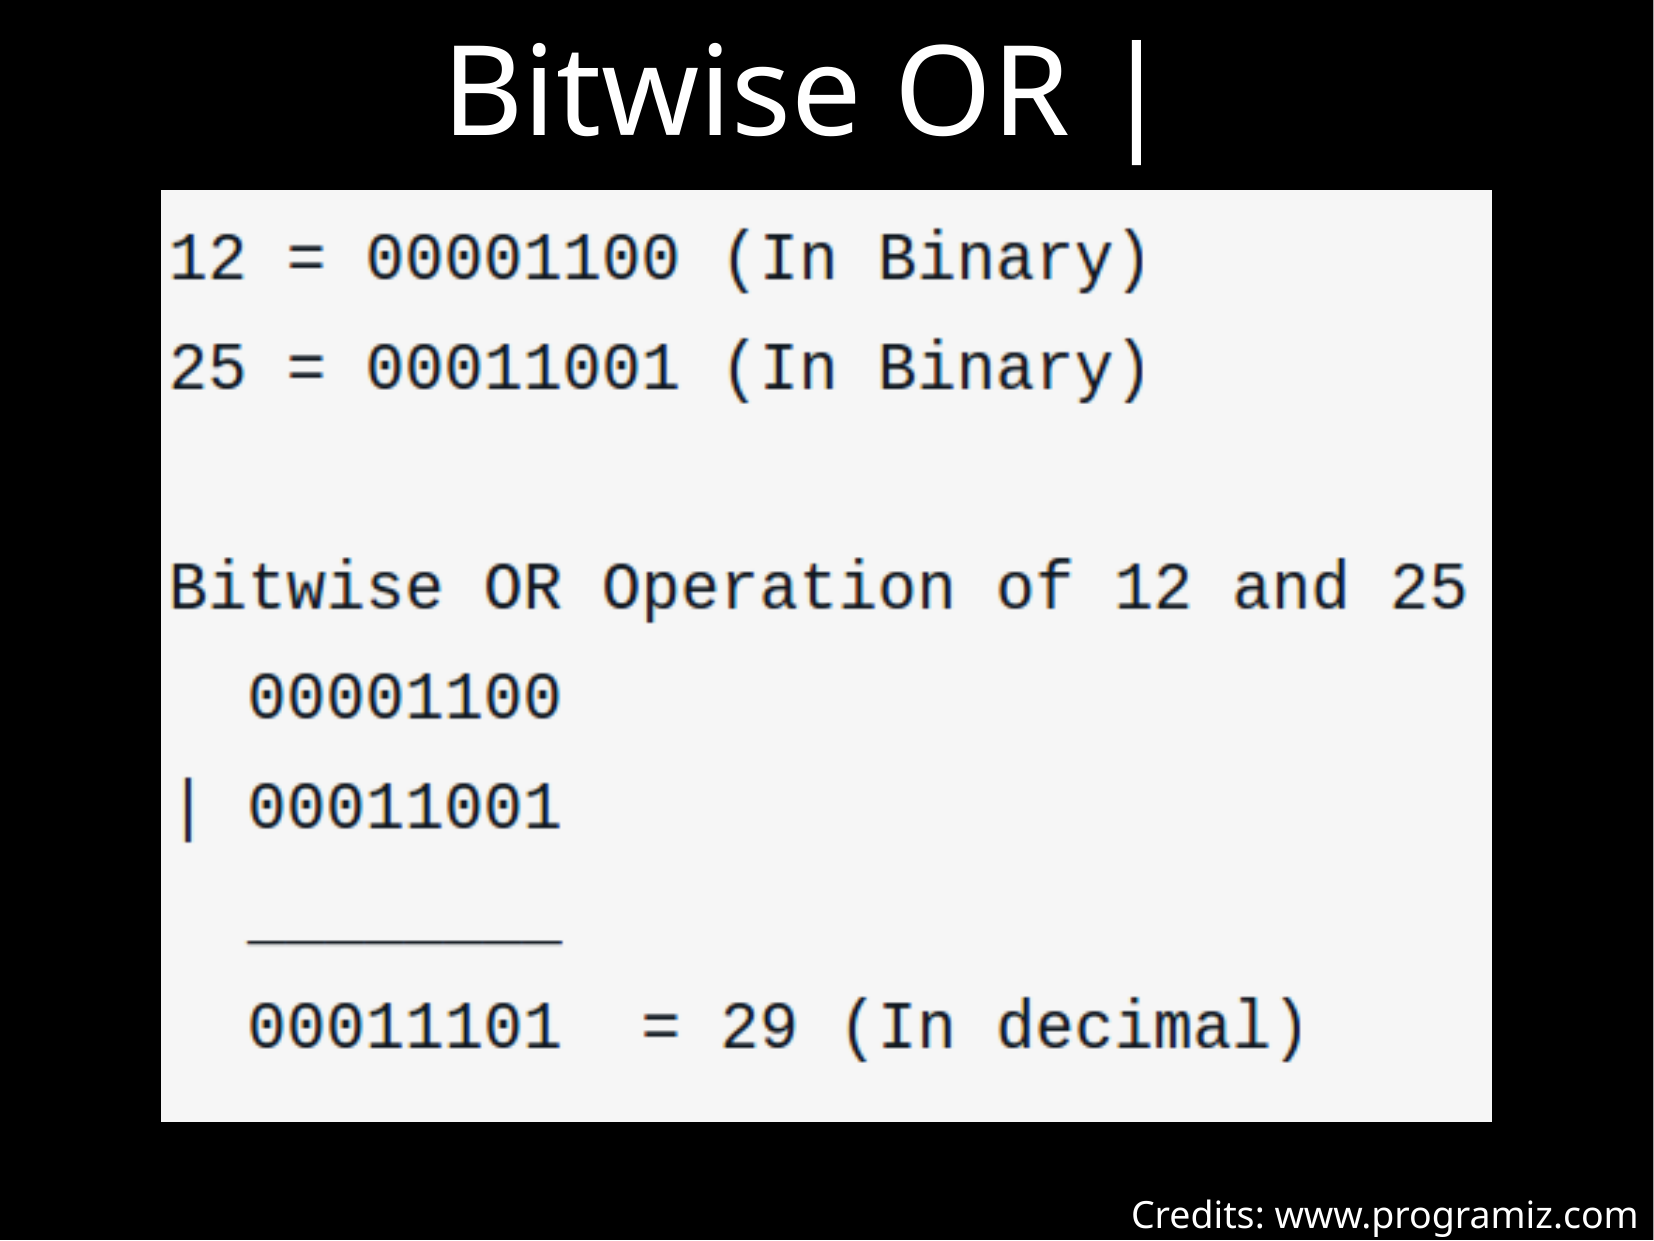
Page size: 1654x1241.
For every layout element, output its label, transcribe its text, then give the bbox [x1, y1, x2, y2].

text_box Bitwise OR | [427, 0, 1226, 190]
text_box Credits: www.programiz.com [1116, 1181, 1654, 1241]
picture [161, 190, 1492, 1122]
